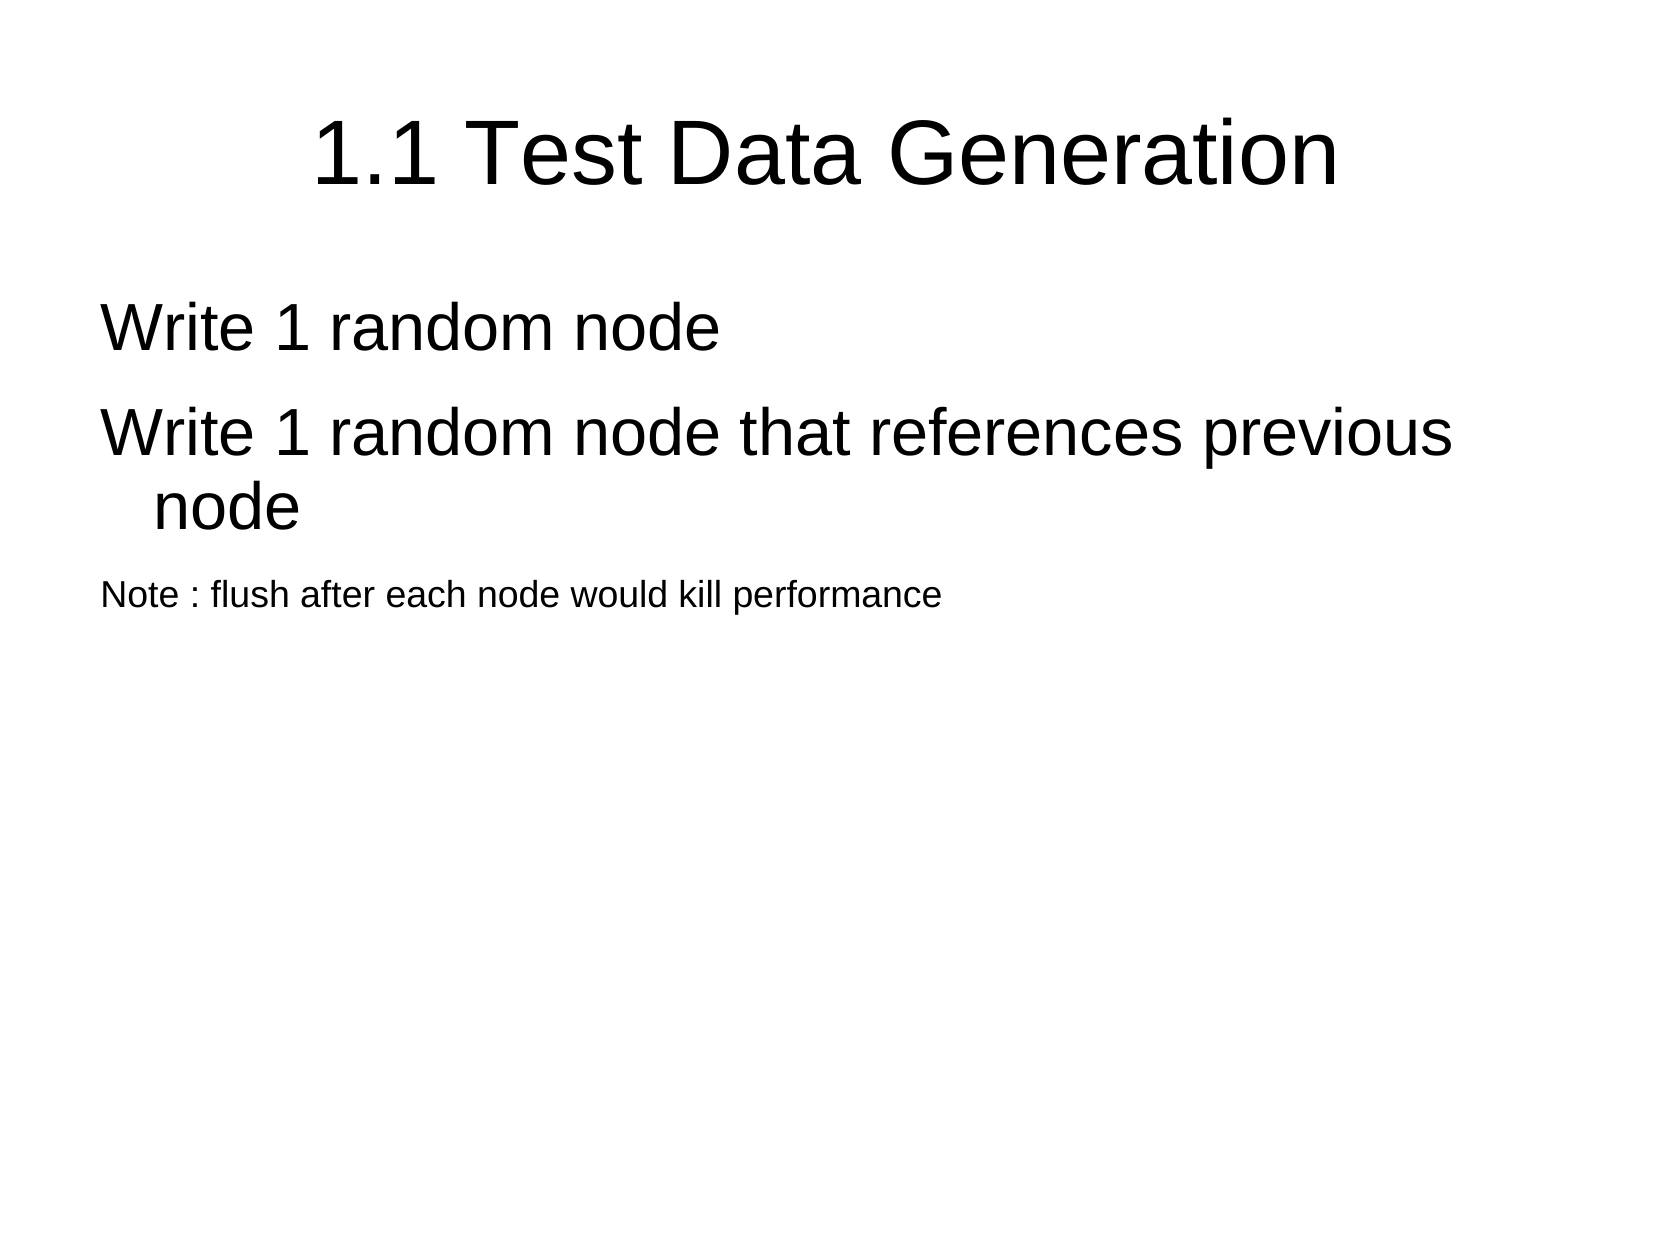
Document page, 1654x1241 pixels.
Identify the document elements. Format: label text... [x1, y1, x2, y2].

list Write 1 random node Write 1 random node that references previous node Note : flush after each node would kill performance [82, 290, 1571, 1094]
title 1.1 Test Data Generation [82, 49, 1571, 257]
